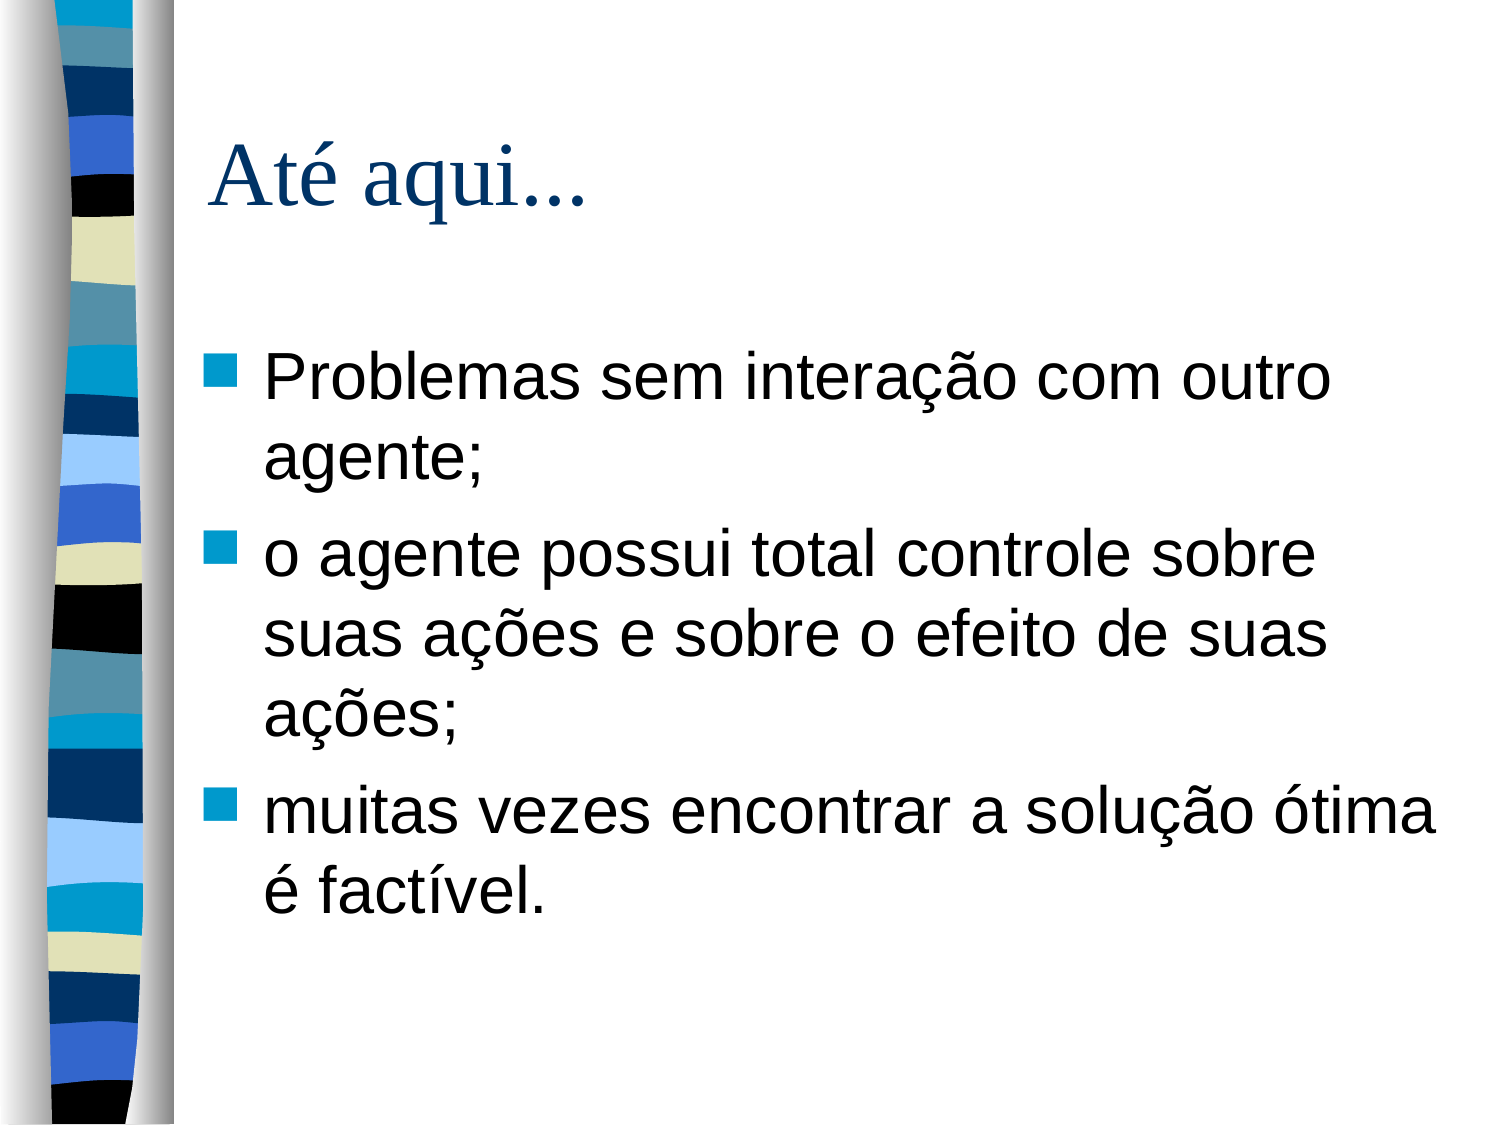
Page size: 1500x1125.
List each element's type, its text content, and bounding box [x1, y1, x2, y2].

title Até aqui... [192, 74, 1468, 263]
list Problemas sem interação com outro agente; o agente possui total controle sobre suas ações e sobre o efeito de suas ações; muitas vezes encontrar a solução ótima é factível. [192, 324, 1468, 1000]
